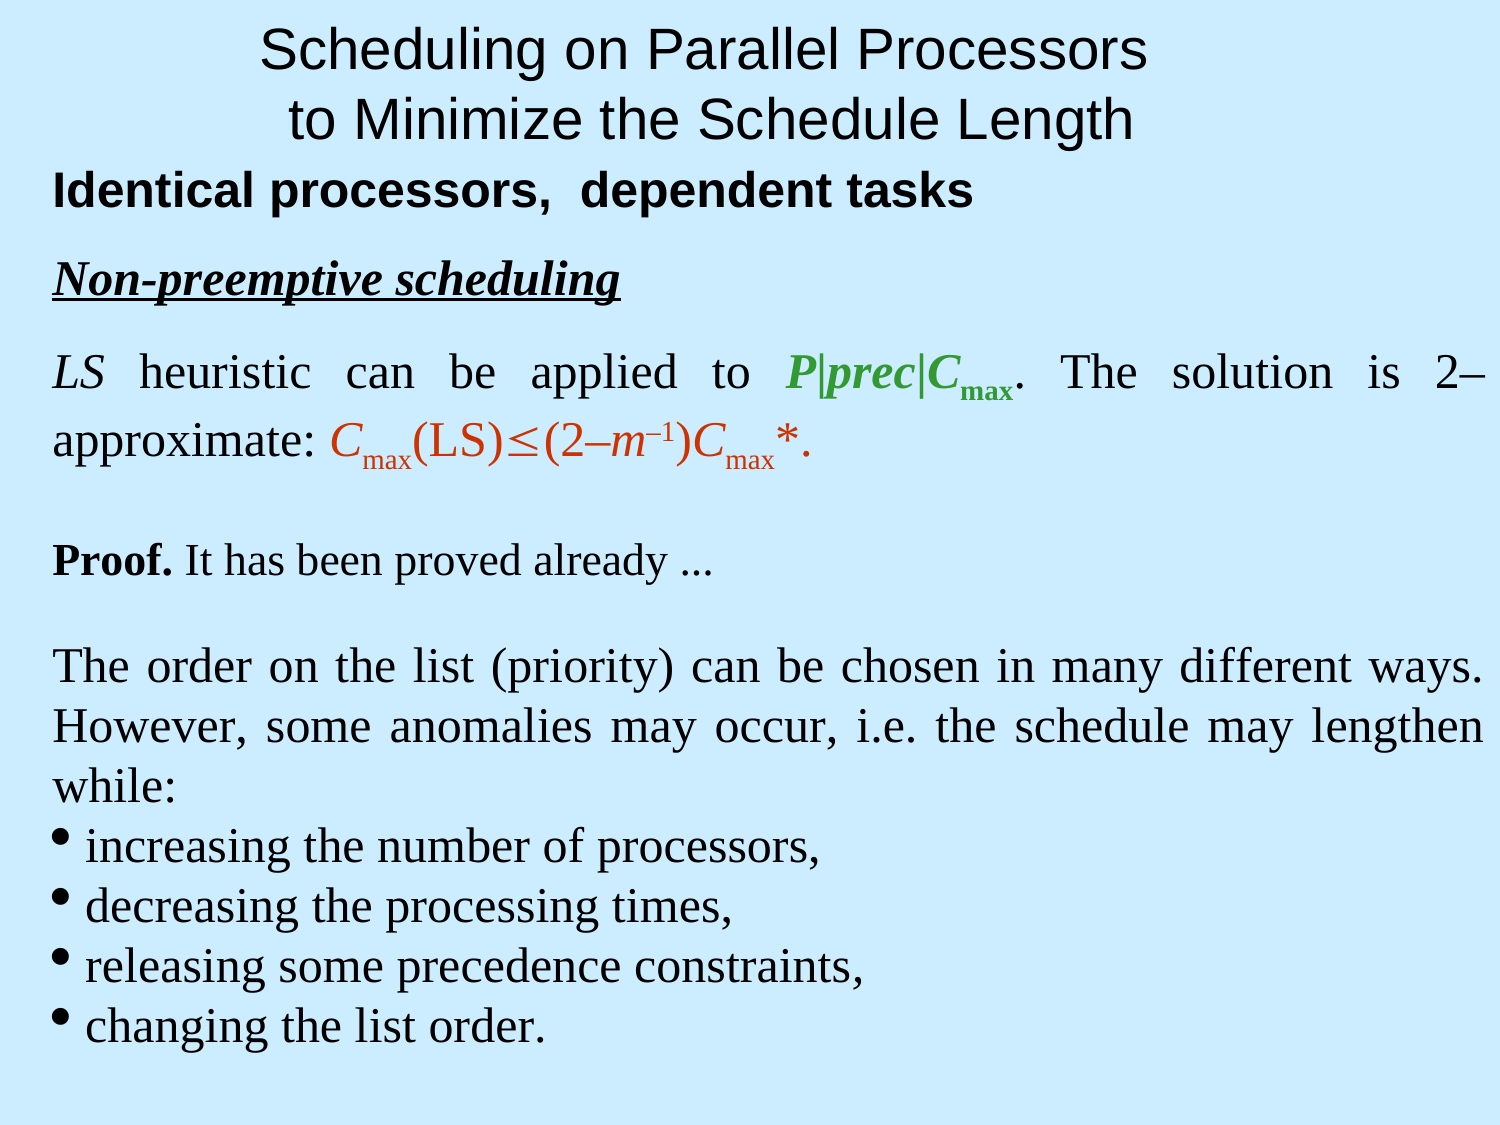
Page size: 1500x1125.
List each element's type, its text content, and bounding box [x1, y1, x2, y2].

title Scheduling on Parallel Processors to Minimize the Schedule Length [0, 0, 1463, 175]
text_box Non-preemptive scheduling [37, 237, 1500, 313]
text_box The order on the list (priority) can be chosen in many different ways. However, some anomalies may occur, i.e. the schedule may lengthen while: increasing the number of processors, decreasing the processing times, releasing some precedence constraints, changing the list order. [37, 624, 1500, 1061]
text_box Identical processors, dependent tasks [37, 149, 1500, 226]
text_box LS heuristic can be applied to P|prec|Cmax. The solution is 2–approximate: Cmax(LS)(2–m–1)Cmax*. Proof. It has been proved already ... [37, 330, 1500, 593]
